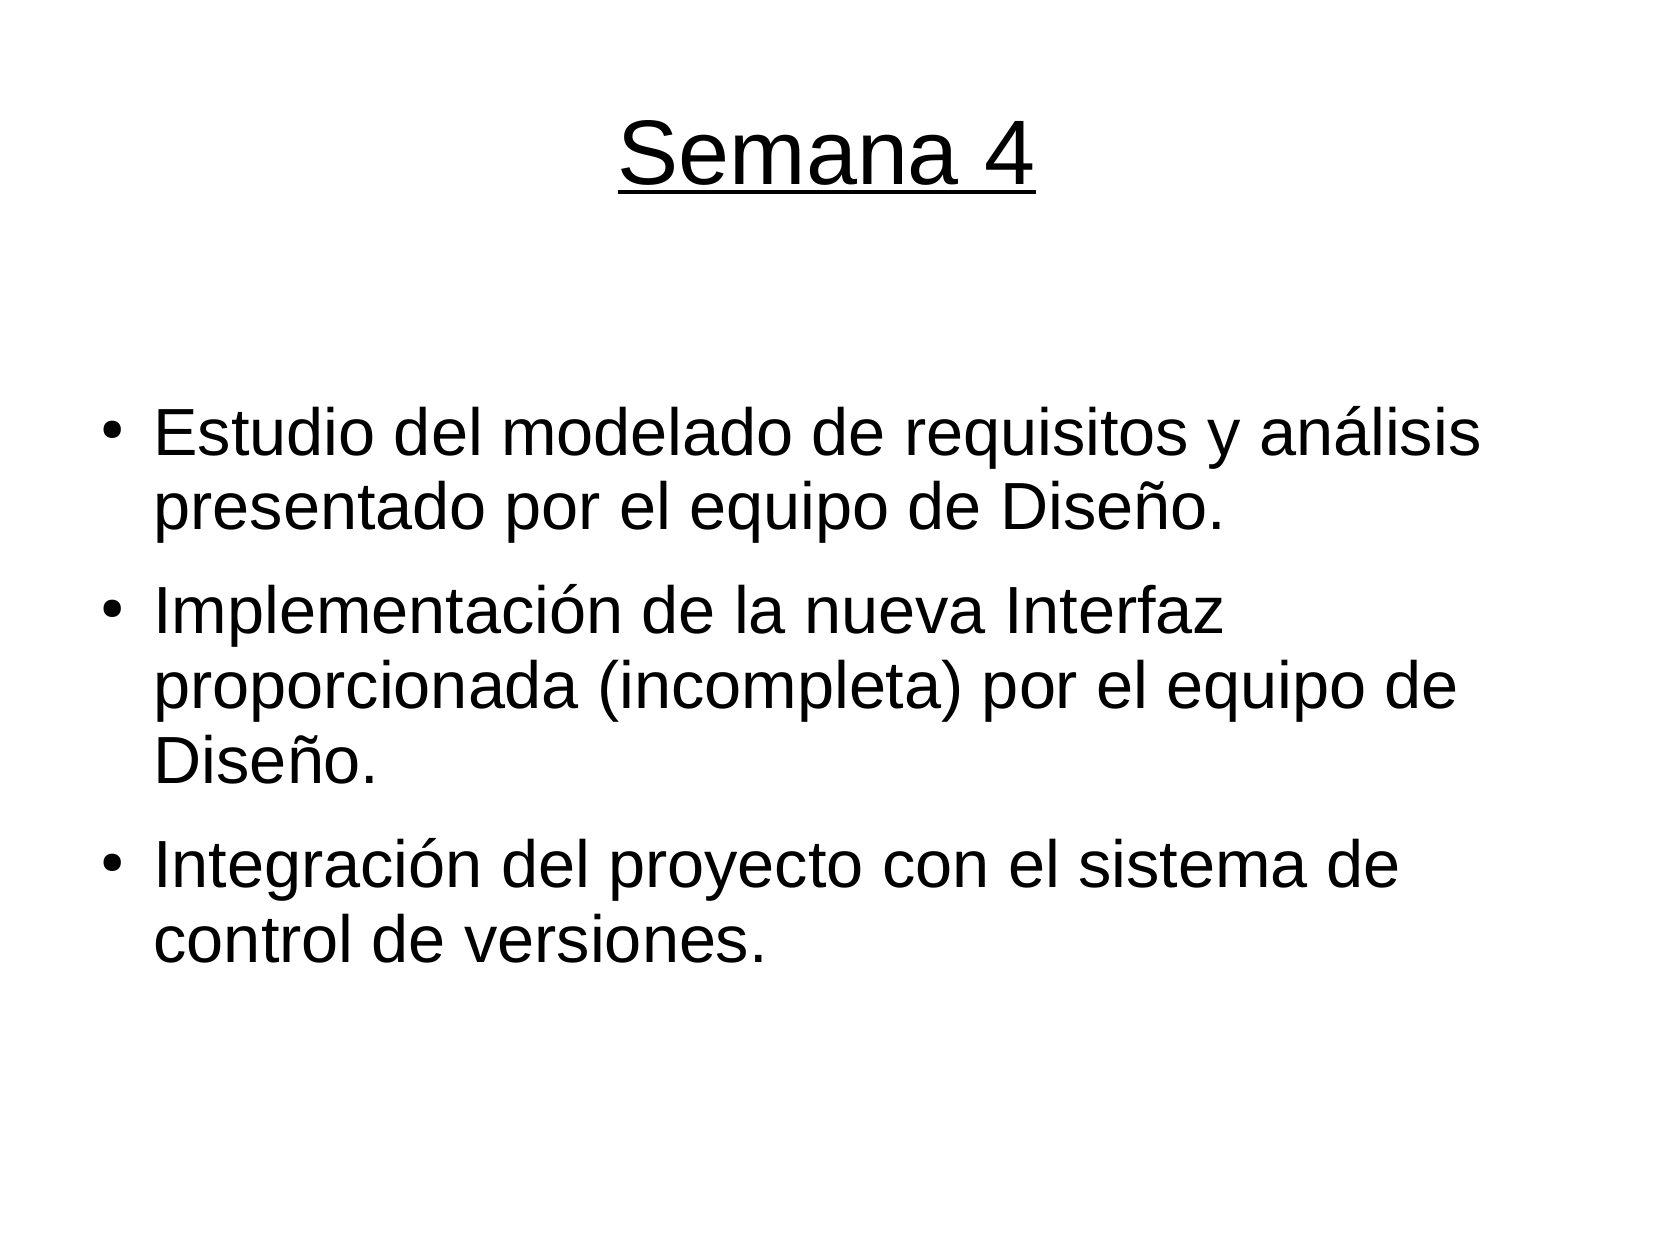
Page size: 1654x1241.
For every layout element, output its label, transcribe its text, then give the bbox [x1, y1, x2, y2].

list Estudio del modelado de requisitos y análisis presentado por el equipo de Diseño. Implementación de la nueva Interfaz proporcionada (incompleta) por el equipo de Diseño. Integración del proyecto con el sistema de control de versiones. [82, 290, 1571, 1109]
title Semana 4 [82, 49, 1571, 257]
